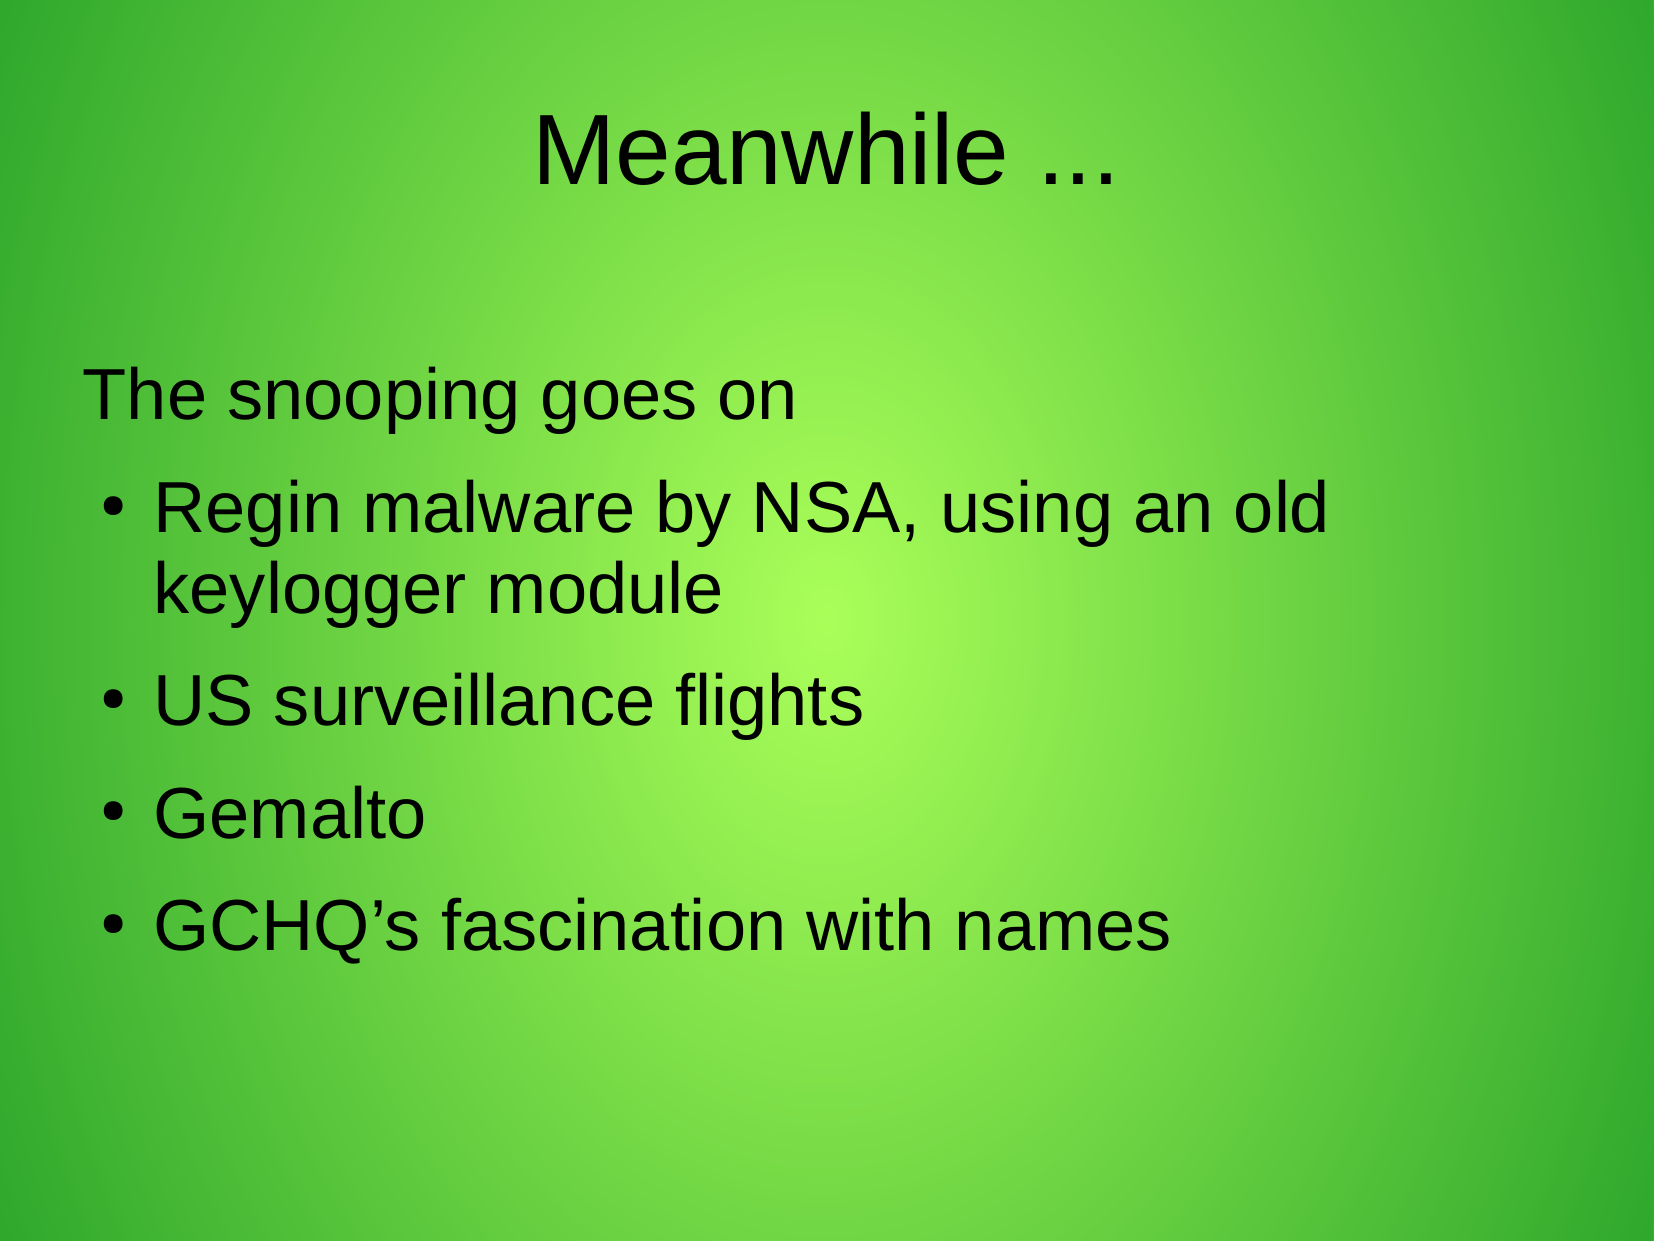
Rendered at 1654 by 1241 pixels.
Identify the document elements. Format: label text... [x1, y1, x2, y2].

title Meanwhile ... [82, 47, 1571, 252]
list The snooping goes on Regin malware by NSA, using an old keylogger module US surveillance flights Gemalto GCHQ’s fascination with names [82, 354, 1571, 1105]
